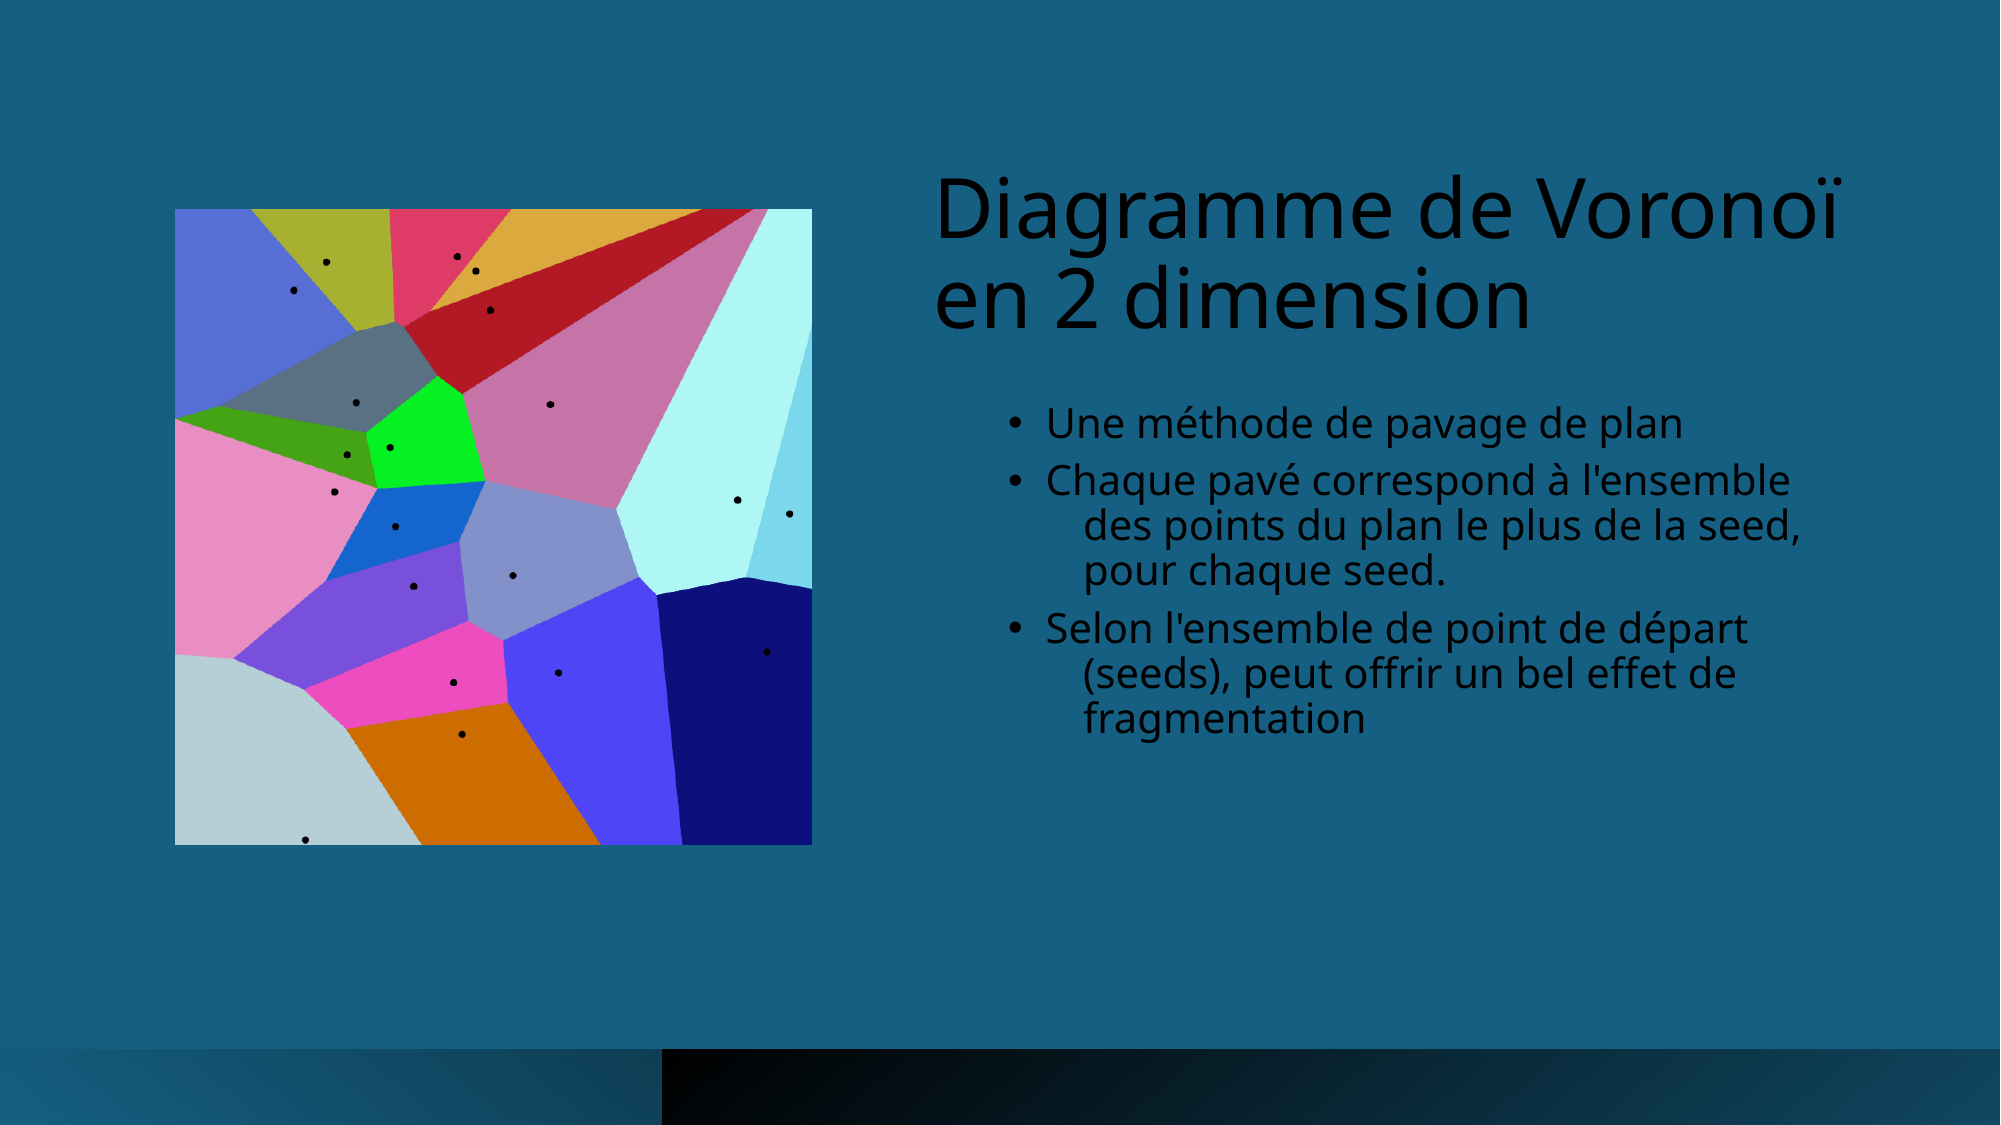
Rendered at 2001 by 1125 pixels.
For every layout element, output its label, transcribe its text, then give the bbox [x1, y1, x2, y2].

text_box Une méthode de pavage de plan Chaque pavé correspond à l'ensemble des points du plan le plus de la seed, pour chaque seed. Selon l'ensemble de point de départ (seeds), peut offrir un bel effet de fragmentation [918, 394, 1863, 920]
text_box [0, 0, 2000, 1125]
picture [175, 209, 812, 846]
title Diagramme de Voronoï en 2 dimension [918, 80, 1863, 354]
